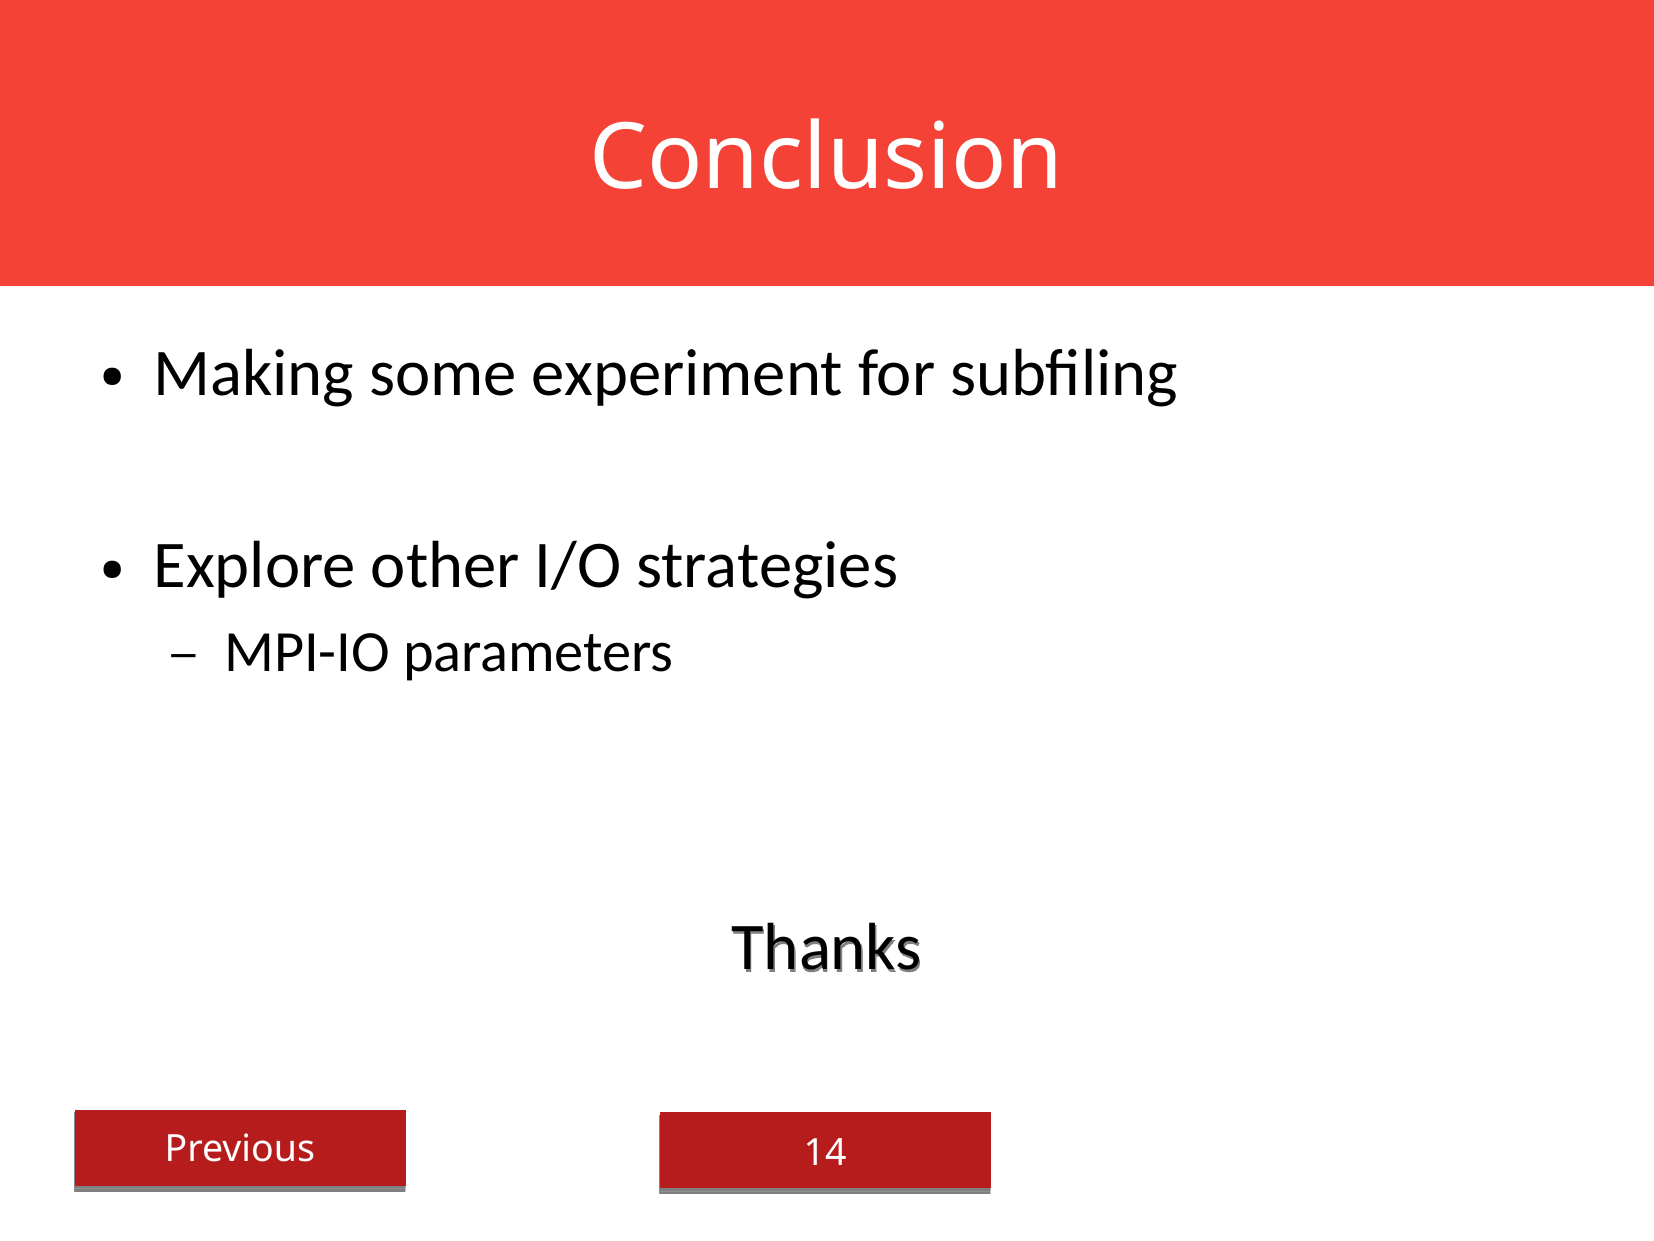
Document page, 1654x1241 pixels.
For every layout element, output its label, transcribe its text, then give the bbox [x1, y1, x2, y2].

text_box <numéro> [690, 1117, 961, 1188]
text_box [660, 1112, 991, 1188]
text_box Previous [75, 1110, 406, 1186]
text_box Thanks [0, 870, 1654, 1036]
title Conclusion [82, 49, 1571, 257]
list Making some experiment for subfiling Explore other I/O strategies MPI-IO parameters [82, 345, 1571, 870]
